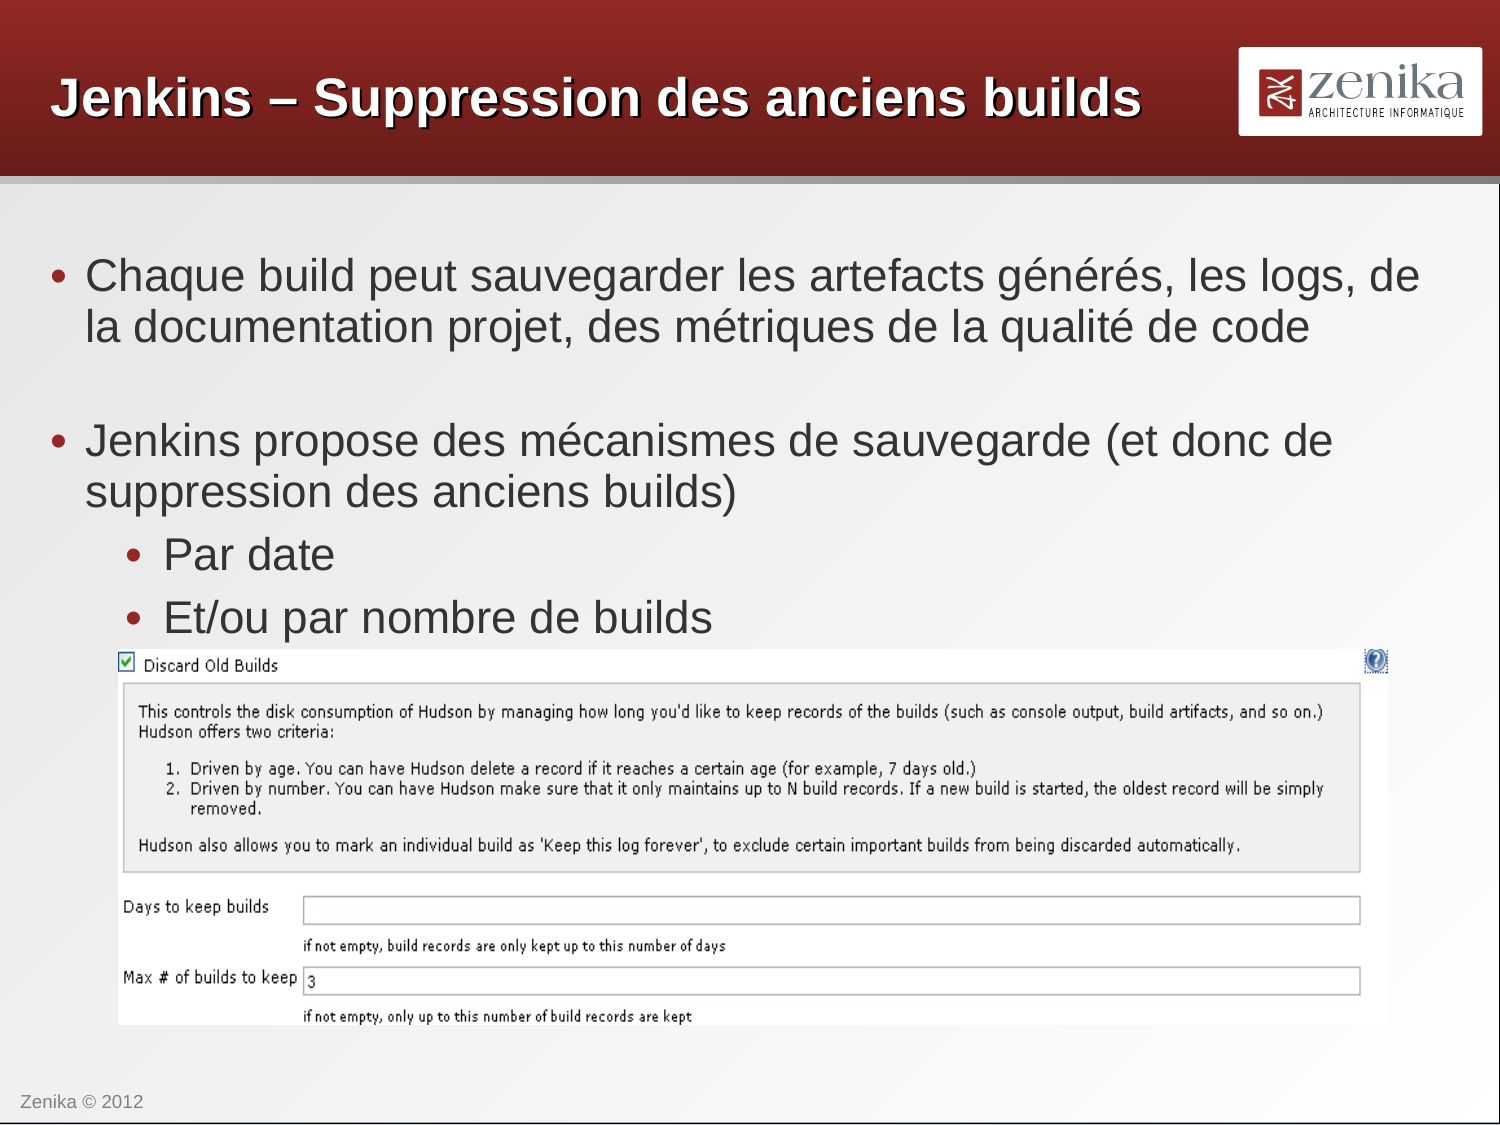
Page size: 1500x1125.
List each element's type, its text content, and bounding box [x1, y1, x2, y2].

picture [1257, 58, 1464, 125]
list Chaque build peut sauvegarder les artefacts générés, les logs, de la documentation projet, des métriques de la qualité de code Jenkins propose des mécanismes de sauvegarde (et donc de suppression des anciens builds) Par date Et/ou par nombre de builds [50, 249, 1435, 1079]
title Jenkins – Suppression des anciens builds [50, 15, 1206, 180]
picture [118, 649, 1388, 1025]
